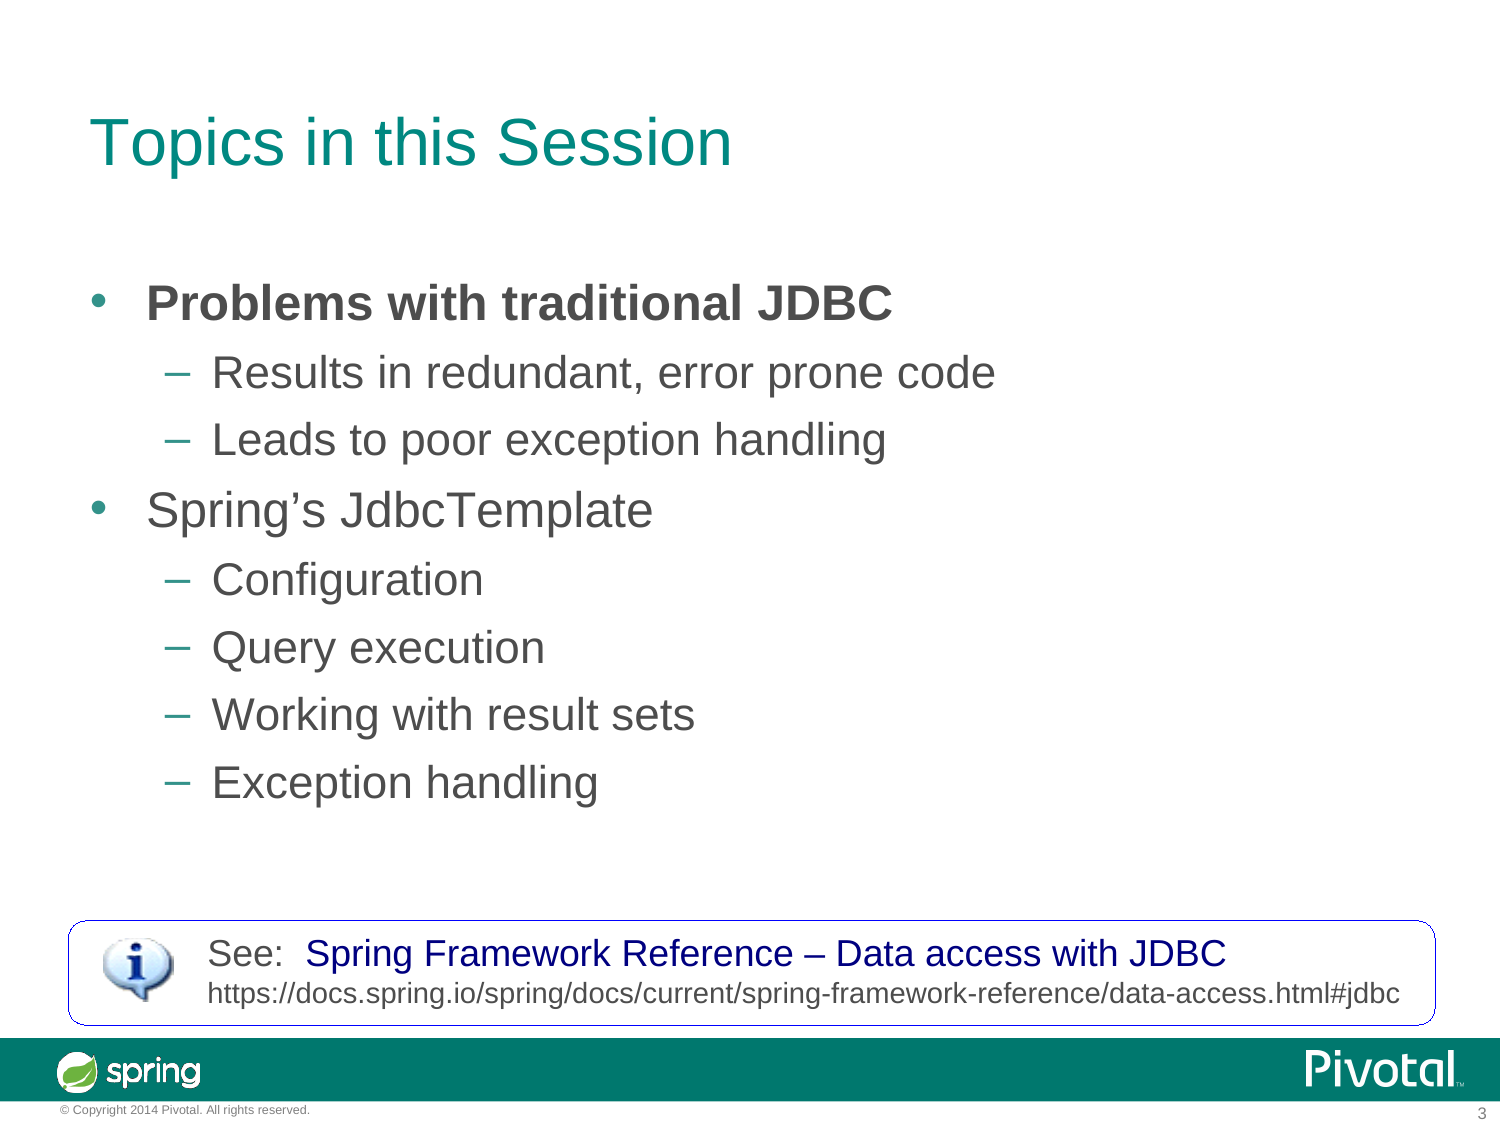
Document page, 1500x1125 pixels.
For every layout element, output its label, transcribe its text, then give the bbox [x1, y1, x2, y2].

picture [1306, 1062, 1464, 1087]
title Topics in this Session [75, 45, 1426, 233]
text_box See: Spring Framework Reference – Data access with JDBC https://docs.spring.io/spring/docs/current/spring-framework-reference/data-access.html#jdbc [69, 922, 1488, 1062]
picture [32, 1041, 210, 1103]
list Problems with traditional JDBC Results in redundant, error prone code Leads to poor exception handling Spring’s JdbcTemplate Configuration Query execution Working with result sets Exception handling [75, 262, 1426, 922]
